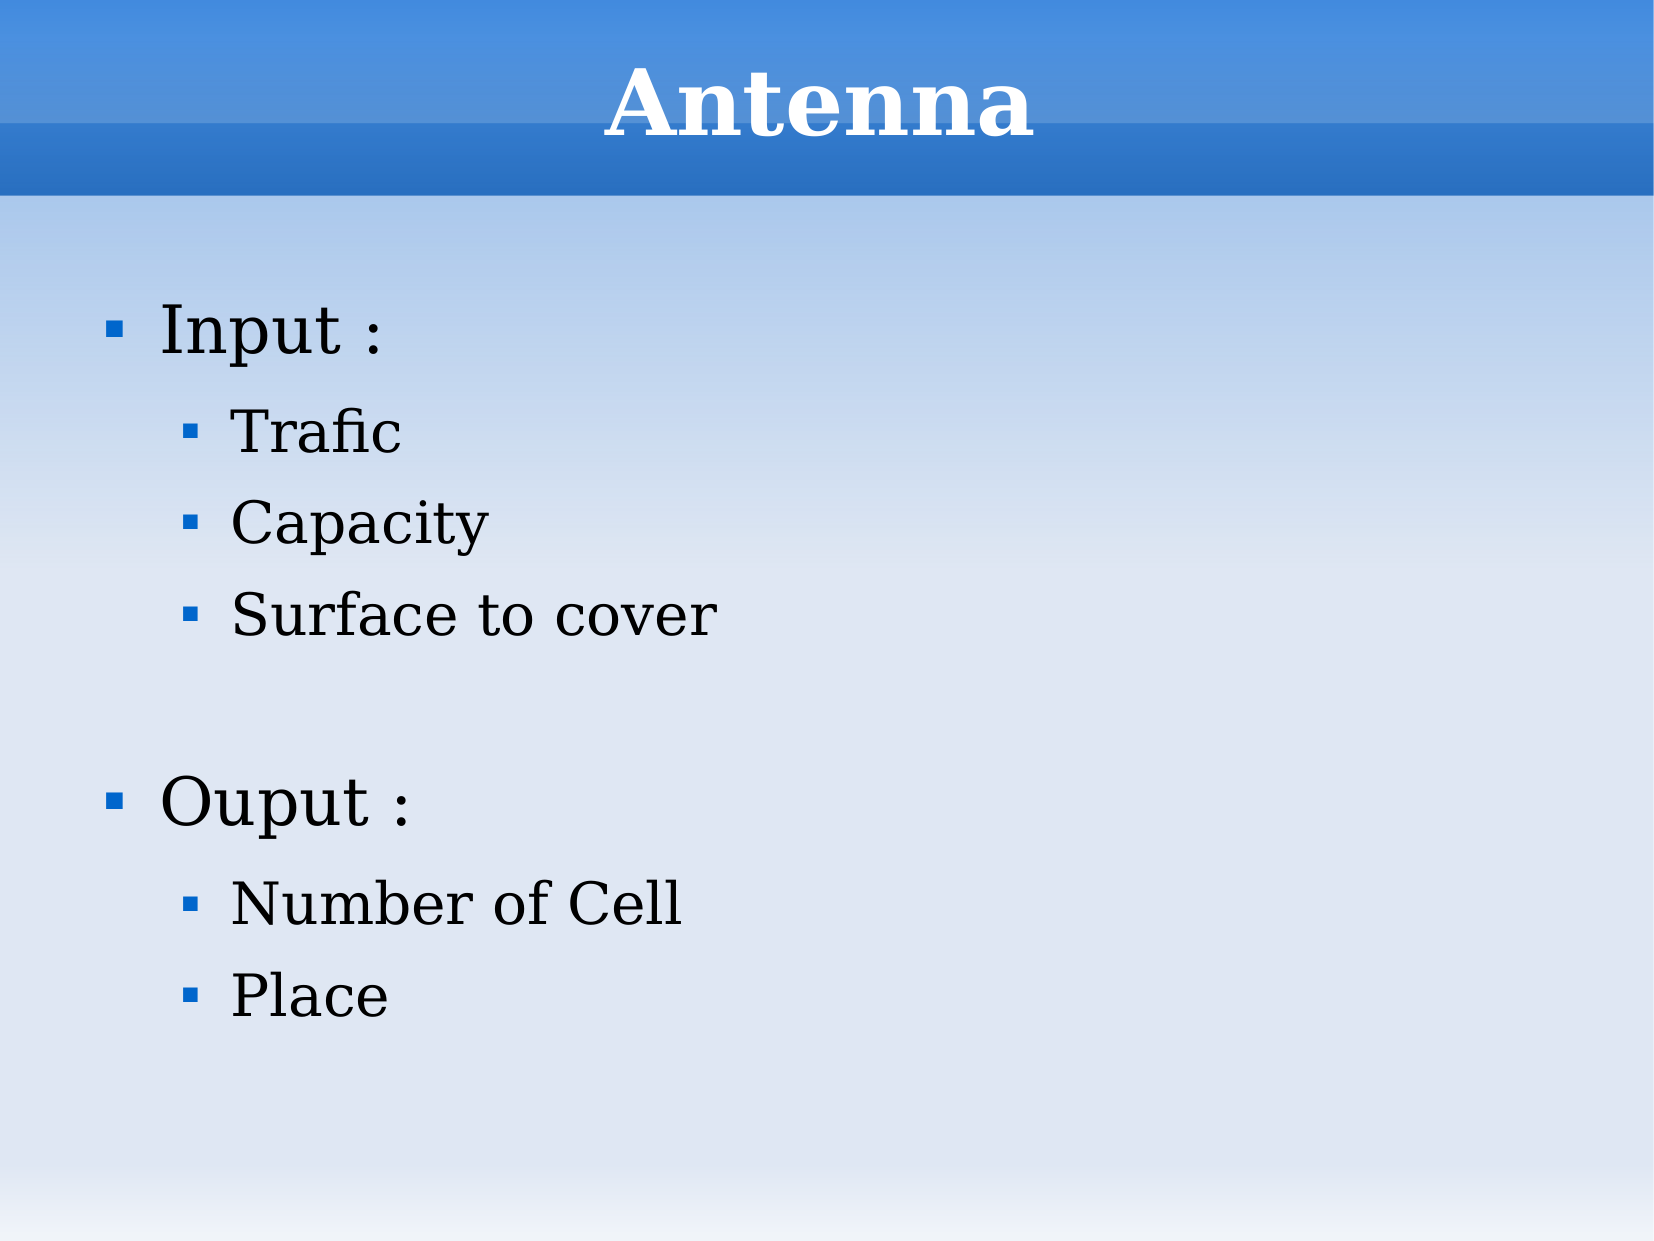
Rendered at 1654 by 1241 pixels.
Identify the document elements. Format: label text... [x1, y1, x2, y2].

title Antenna [76, 0, 1565, 208]
picture [0, 0, 1654, 1241]
list Input : Trafic Capacity Surface to cover Ouput : Number of Cell Place [88, 291, 1577, 1110]
